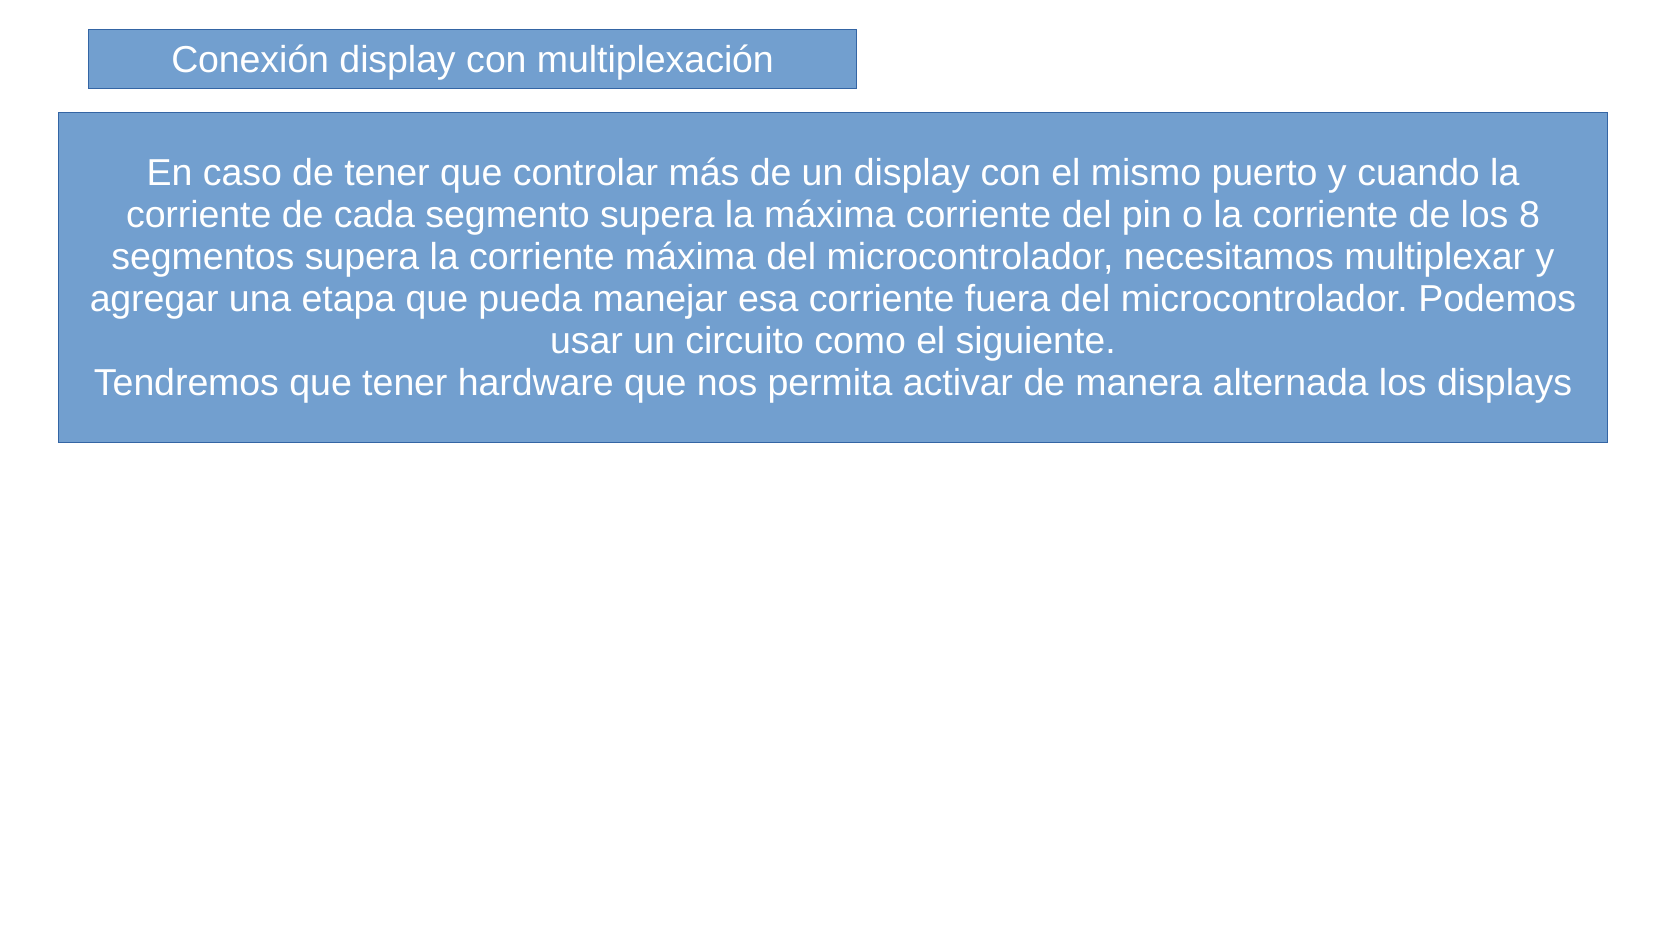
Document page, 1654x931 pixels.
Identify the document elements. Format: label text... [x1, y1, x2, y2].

text_box En caso de tener que controlar más de un display con el mismo puerto y cuando la corriente de cada segmento supera la máxima corriente del pin o la corriente de los 8 segmentos supera la corriente máxima del microcontrolador, necesitamos multiplexar y agregar una etapa que pueda manejar esa corriente fuera del microcontrolador. Podemos usar un circuito como el siguiente. Tendremos que tener hardware que nos permita activar de manera alternada los displays [58, 112, 1608, 443]
text_box Conexión display con multiplexación [88, 29, 857, 89]
